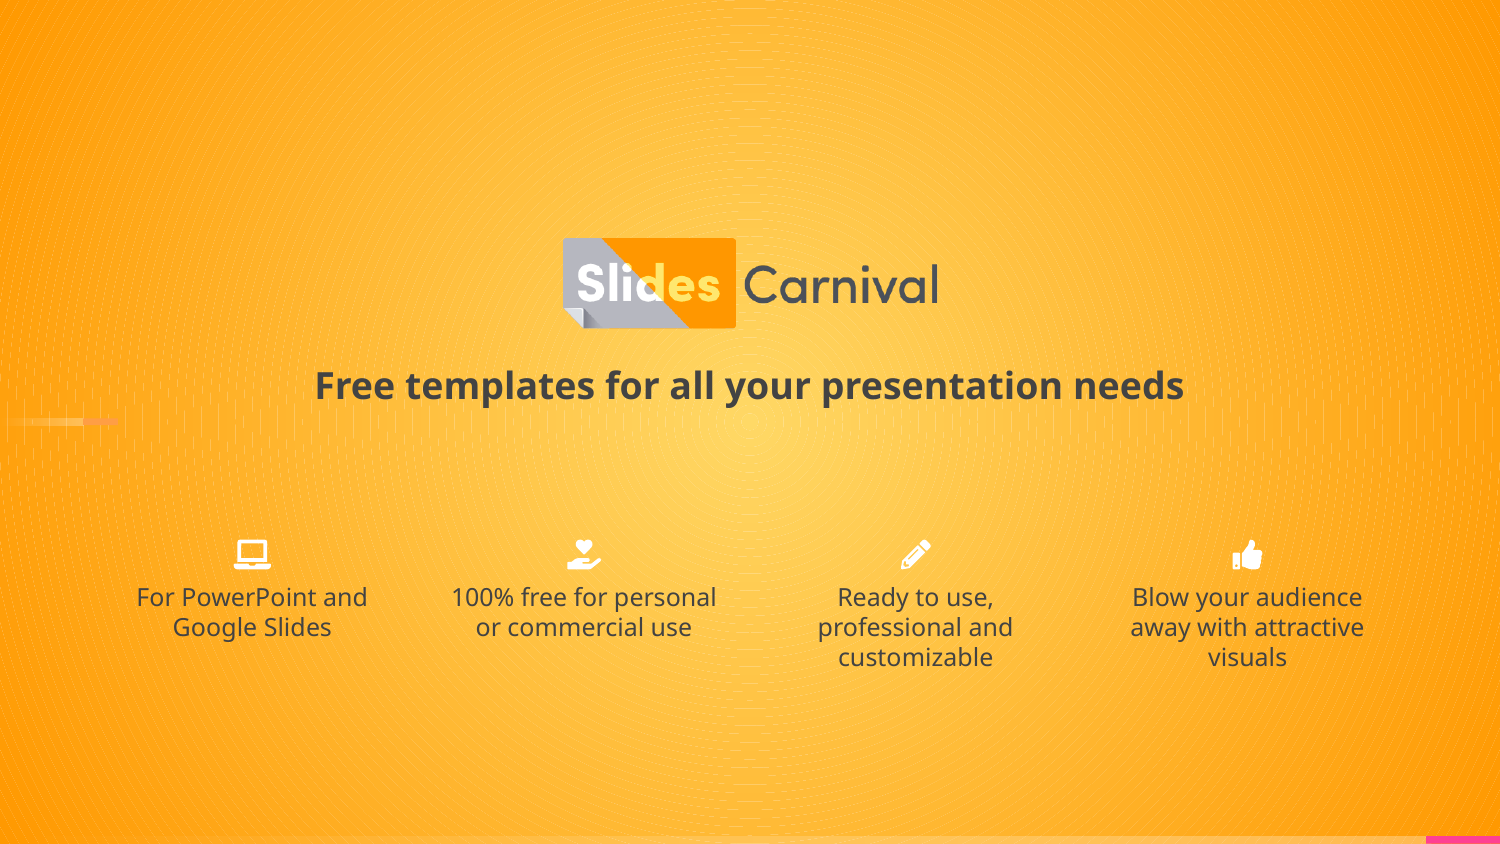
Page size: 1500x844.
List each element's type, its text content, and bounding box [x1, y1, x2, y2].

text_box For PowerPoint and Google Slides [113, 581, 392, 687]
text_box [233, 563, 271, 570]
text_box [567, 558, 601, 570]
text_box [1232, 539, 1263, 570]
text_box [901, 539, 931, 570]
text_box 100% free for personal or commercial use [445, 581, 724, 687]
text_box [575, 539, 593, 555]
text_box [237, 539, 268, 562]
text_box Blow your audience away with attractive visuals [1108, 581, 1387, 687]
text_box Ready to use, professional and customizable [776, 581, 1055, 687]
picture [562, 237, 938, 329]
text_box Free templates for all your presentation needs [181, 362, 1319, 407]
